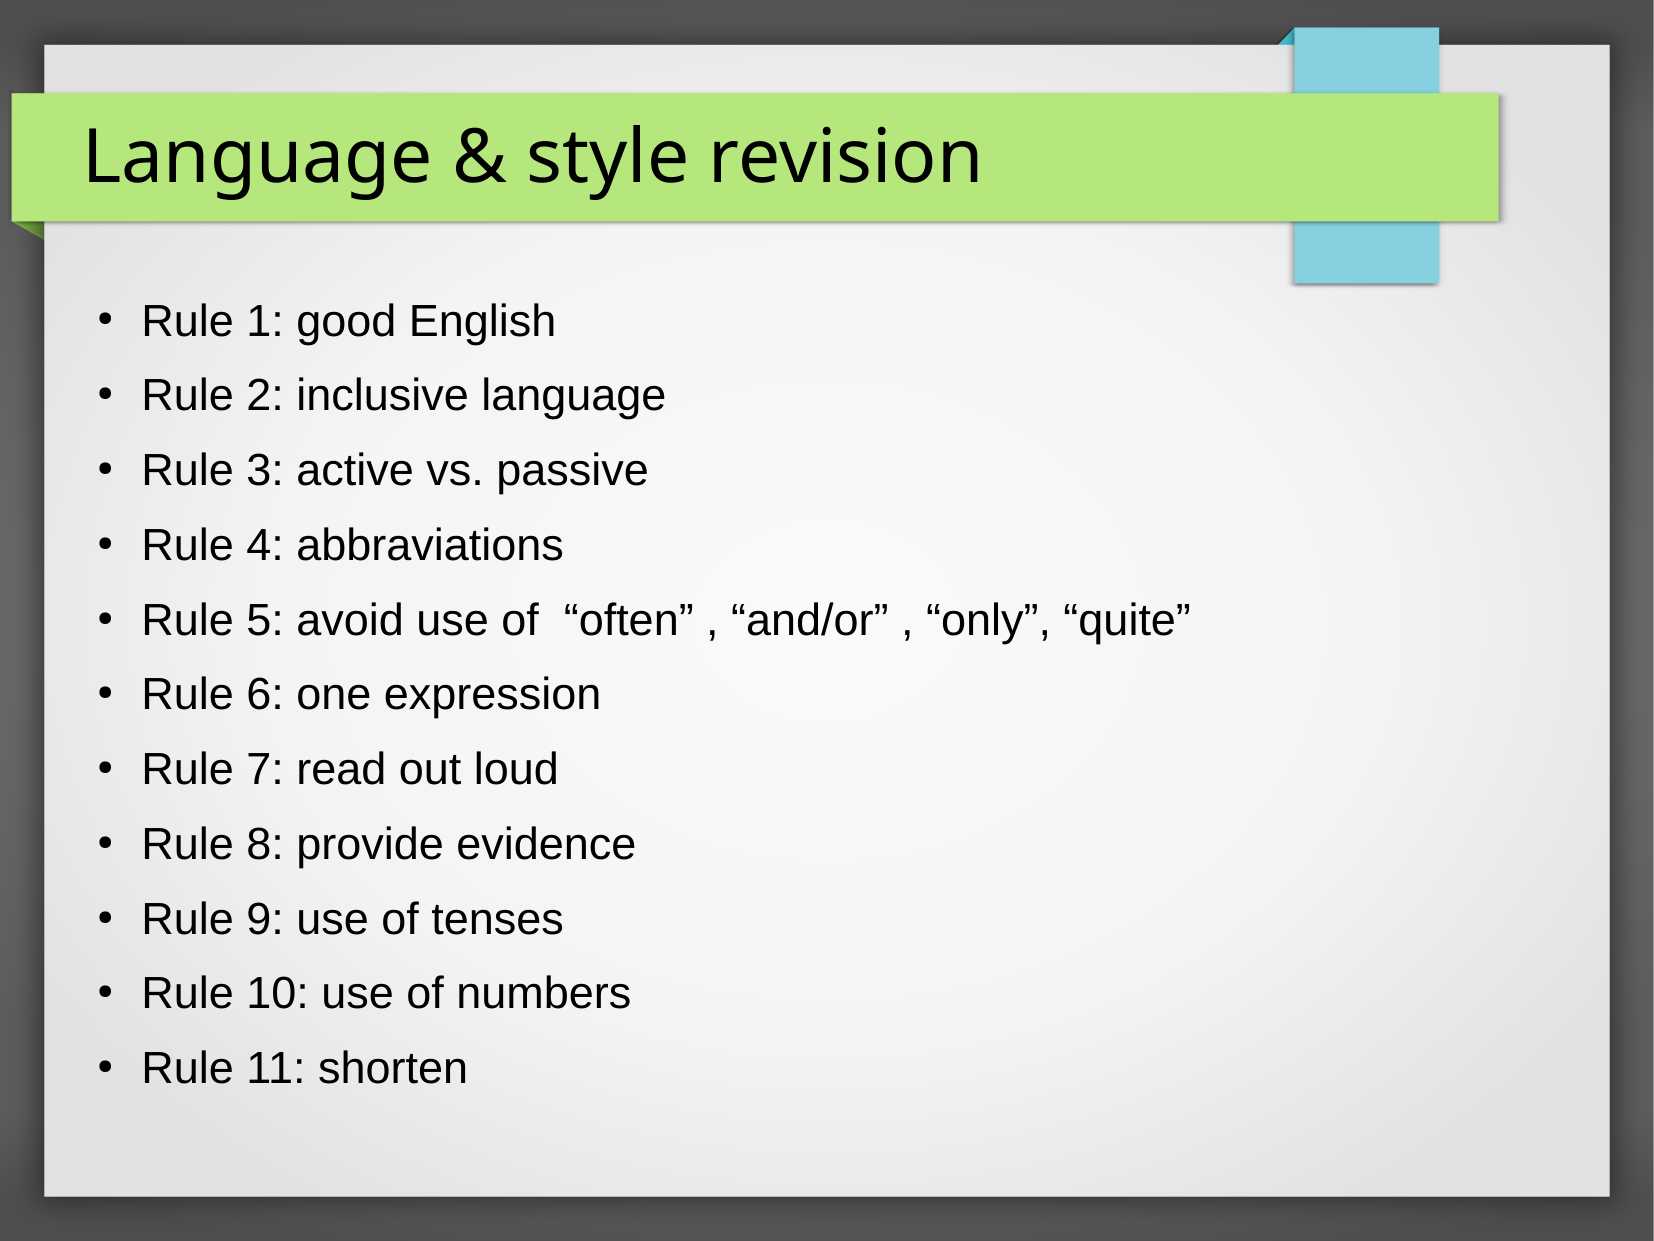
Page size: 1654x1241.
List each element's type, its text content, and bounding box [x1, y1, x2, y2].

picture [0, 0, 1654, 1241]
list Rule 1: good English Rule 2: inclusive language Rule 3: active vs. passive Rule 4: abbraviations Rule 5: avoid use of “often” , “and/or” , “only”, “quite” Rule 6: one expression Rule 7: read out loud Rule 8: provide evidence Rule 9: use of tenses Rule 10: use of numbers Rule 11: shorten [82, 295, 1571, 1099]
title Language & style revision [82, 94, 1264, 213]
